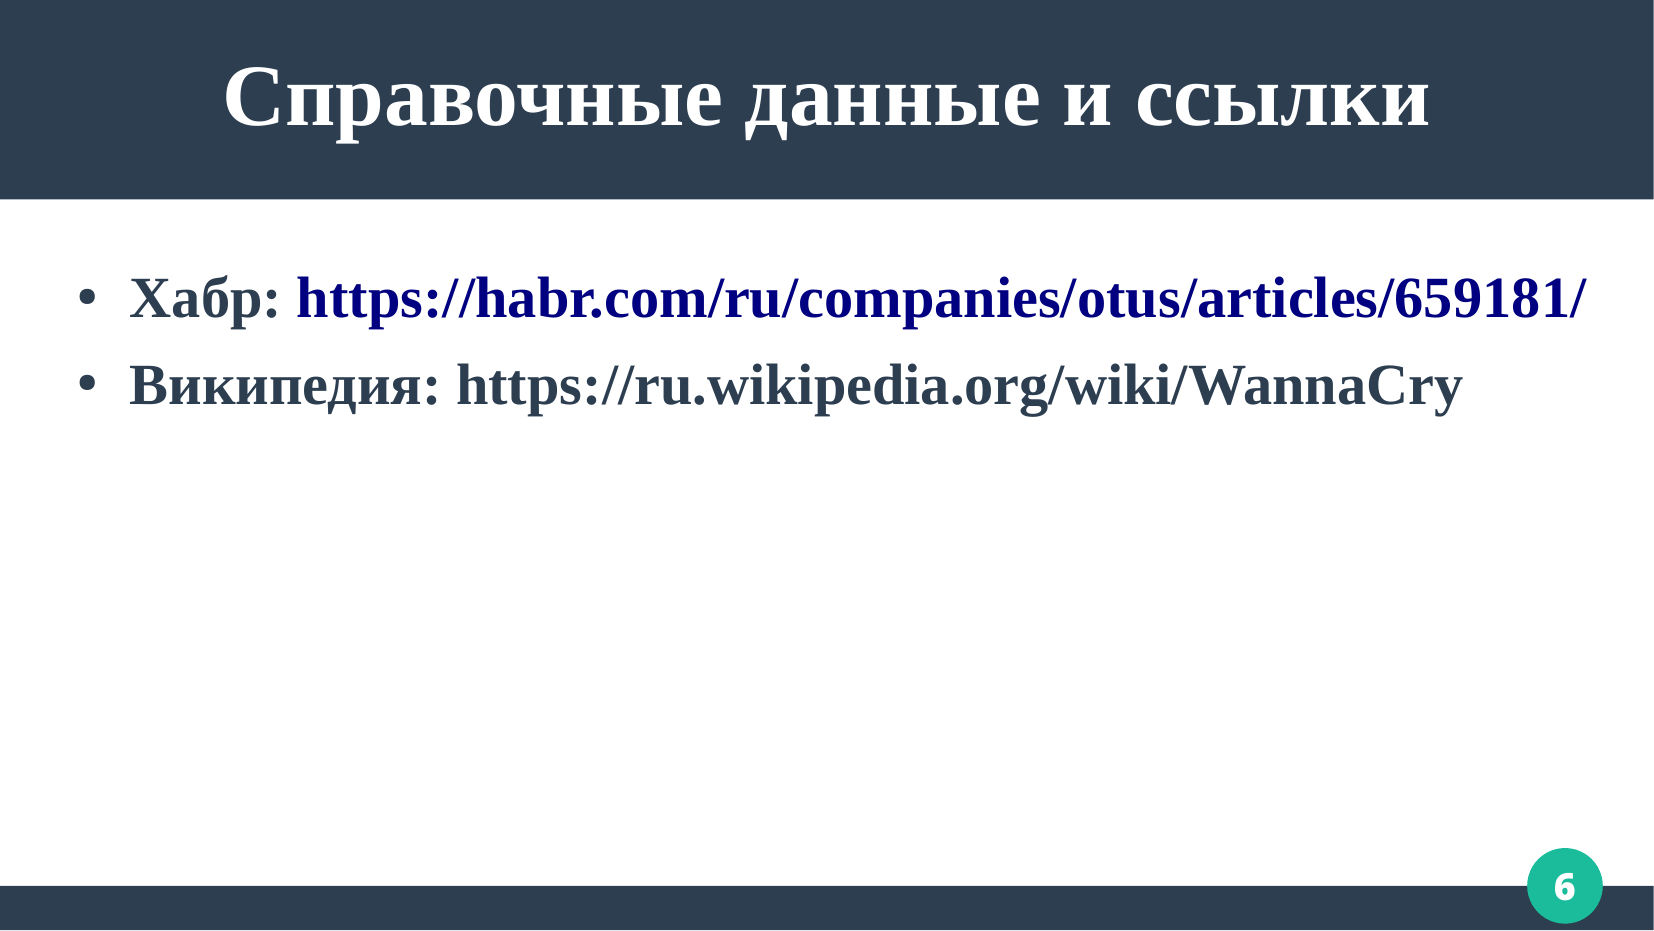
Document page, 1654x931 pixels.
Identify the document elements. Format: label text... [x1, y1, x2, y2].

title Справочные данные и ссылки [59, 37, 1595, 155]
list Хабр: https://habr.com/ru/companies/otus/articles/659181/ Википедия: https://ru.wikipedia.org/wiki/WannaCry [59, 265, 1595, 886]
